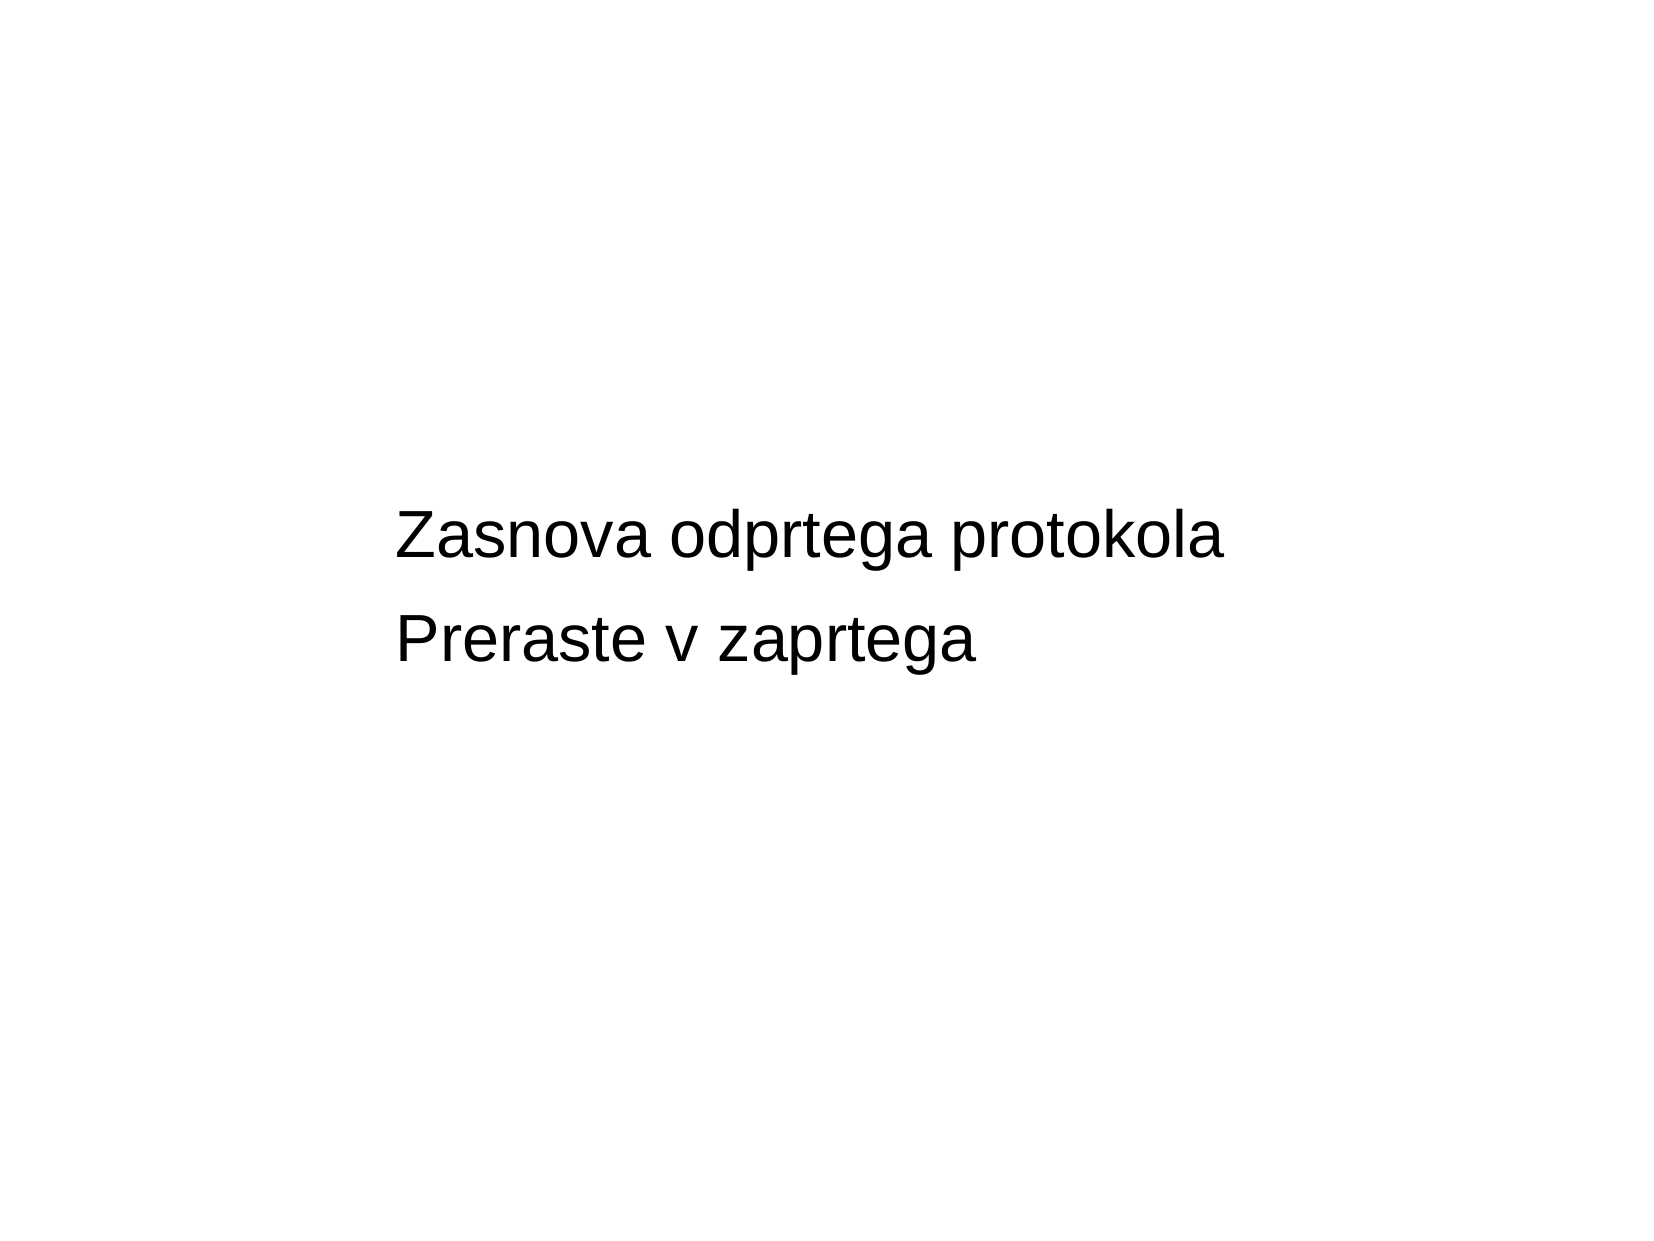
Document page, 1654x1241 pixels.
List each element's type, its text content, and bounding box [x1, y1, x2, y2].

list Zasnova odprtega protokola Preraste v zaprtega [377, 496, 1300, 709]
